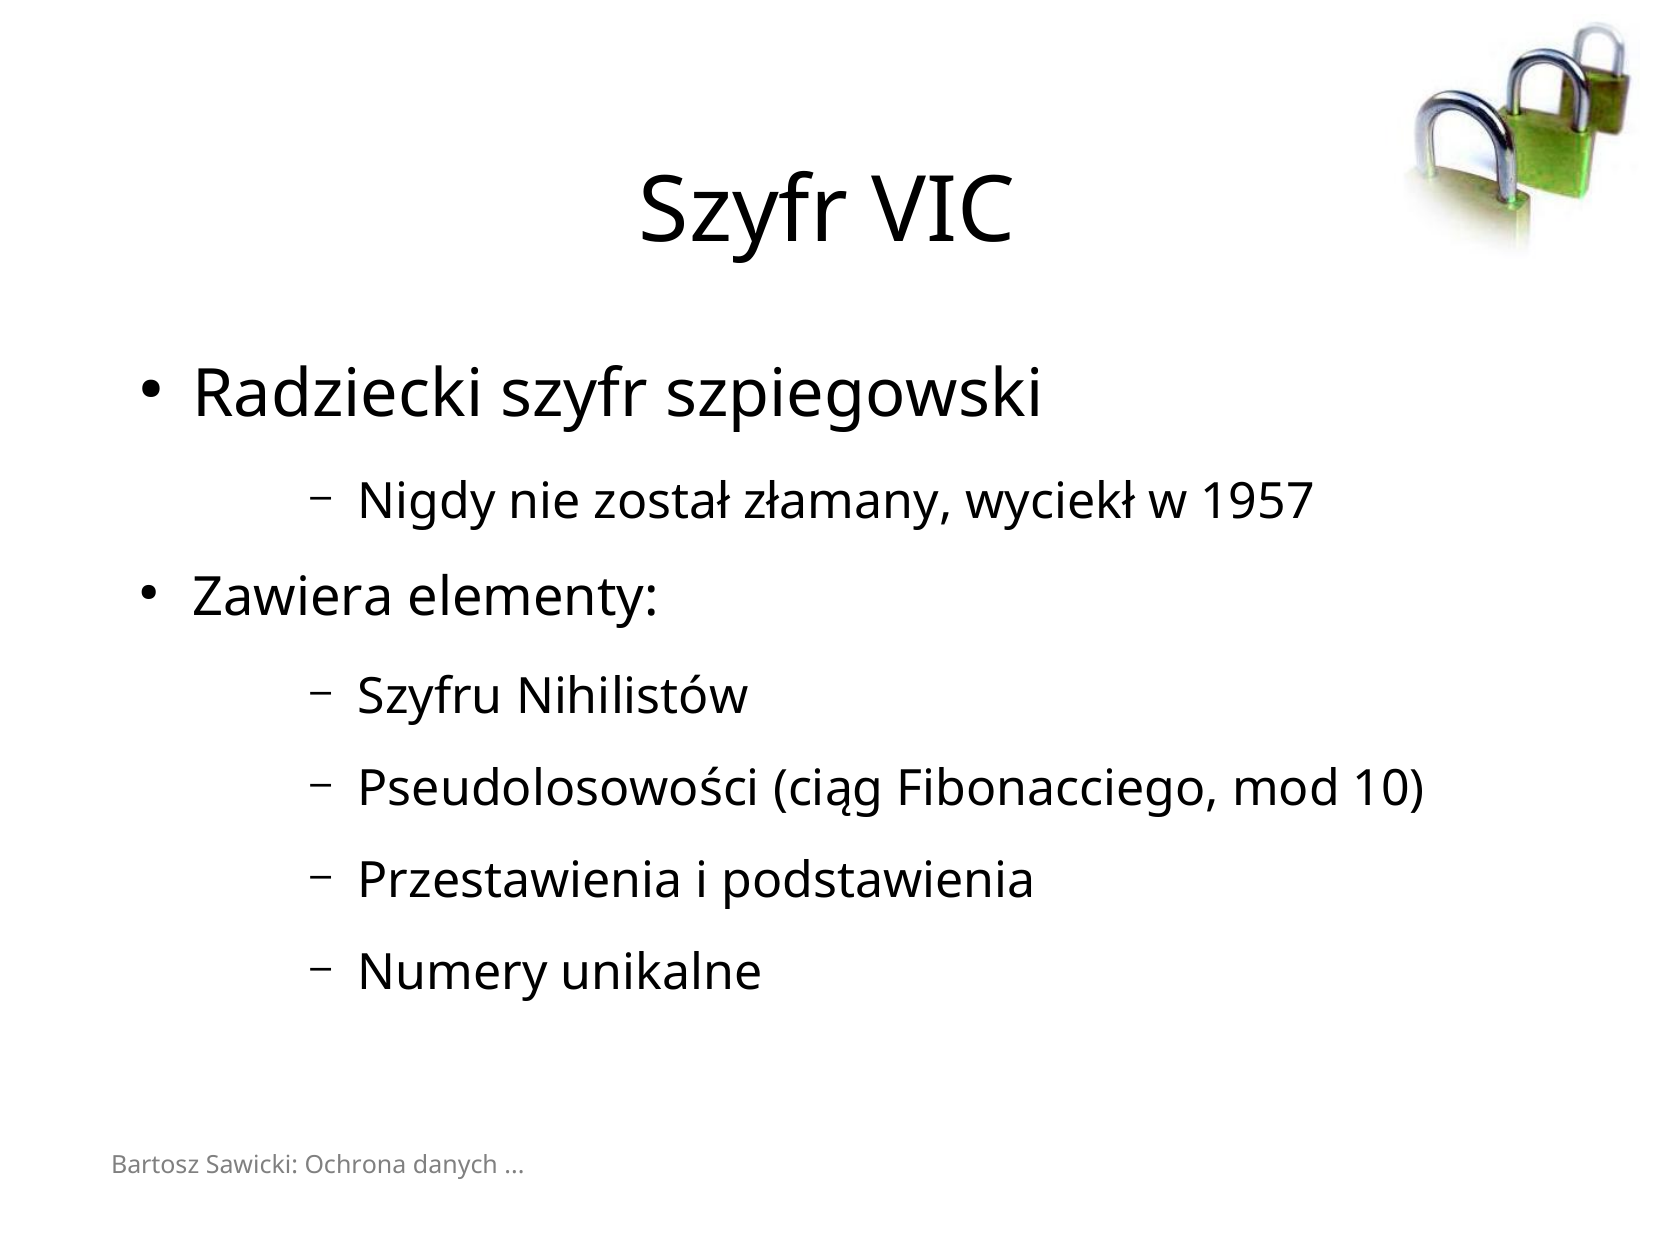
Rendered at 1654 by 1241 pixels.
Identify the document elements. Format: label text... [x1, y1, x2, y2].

picture [1385, 14, 1640, 266]
title Szyfr VIC [121, 102, 1534, 310]
list Radziecki szyfr szpiegowski Nigdy nie został złamany, wyciekł w 1957 Zawiera elementy: Szyfru Nihilistów Pseudolosowości (ciąg Fibonacciego, mod 10) Przestawienia i podstawienia Numery unikalne [121, 344, 1534, 1065]
